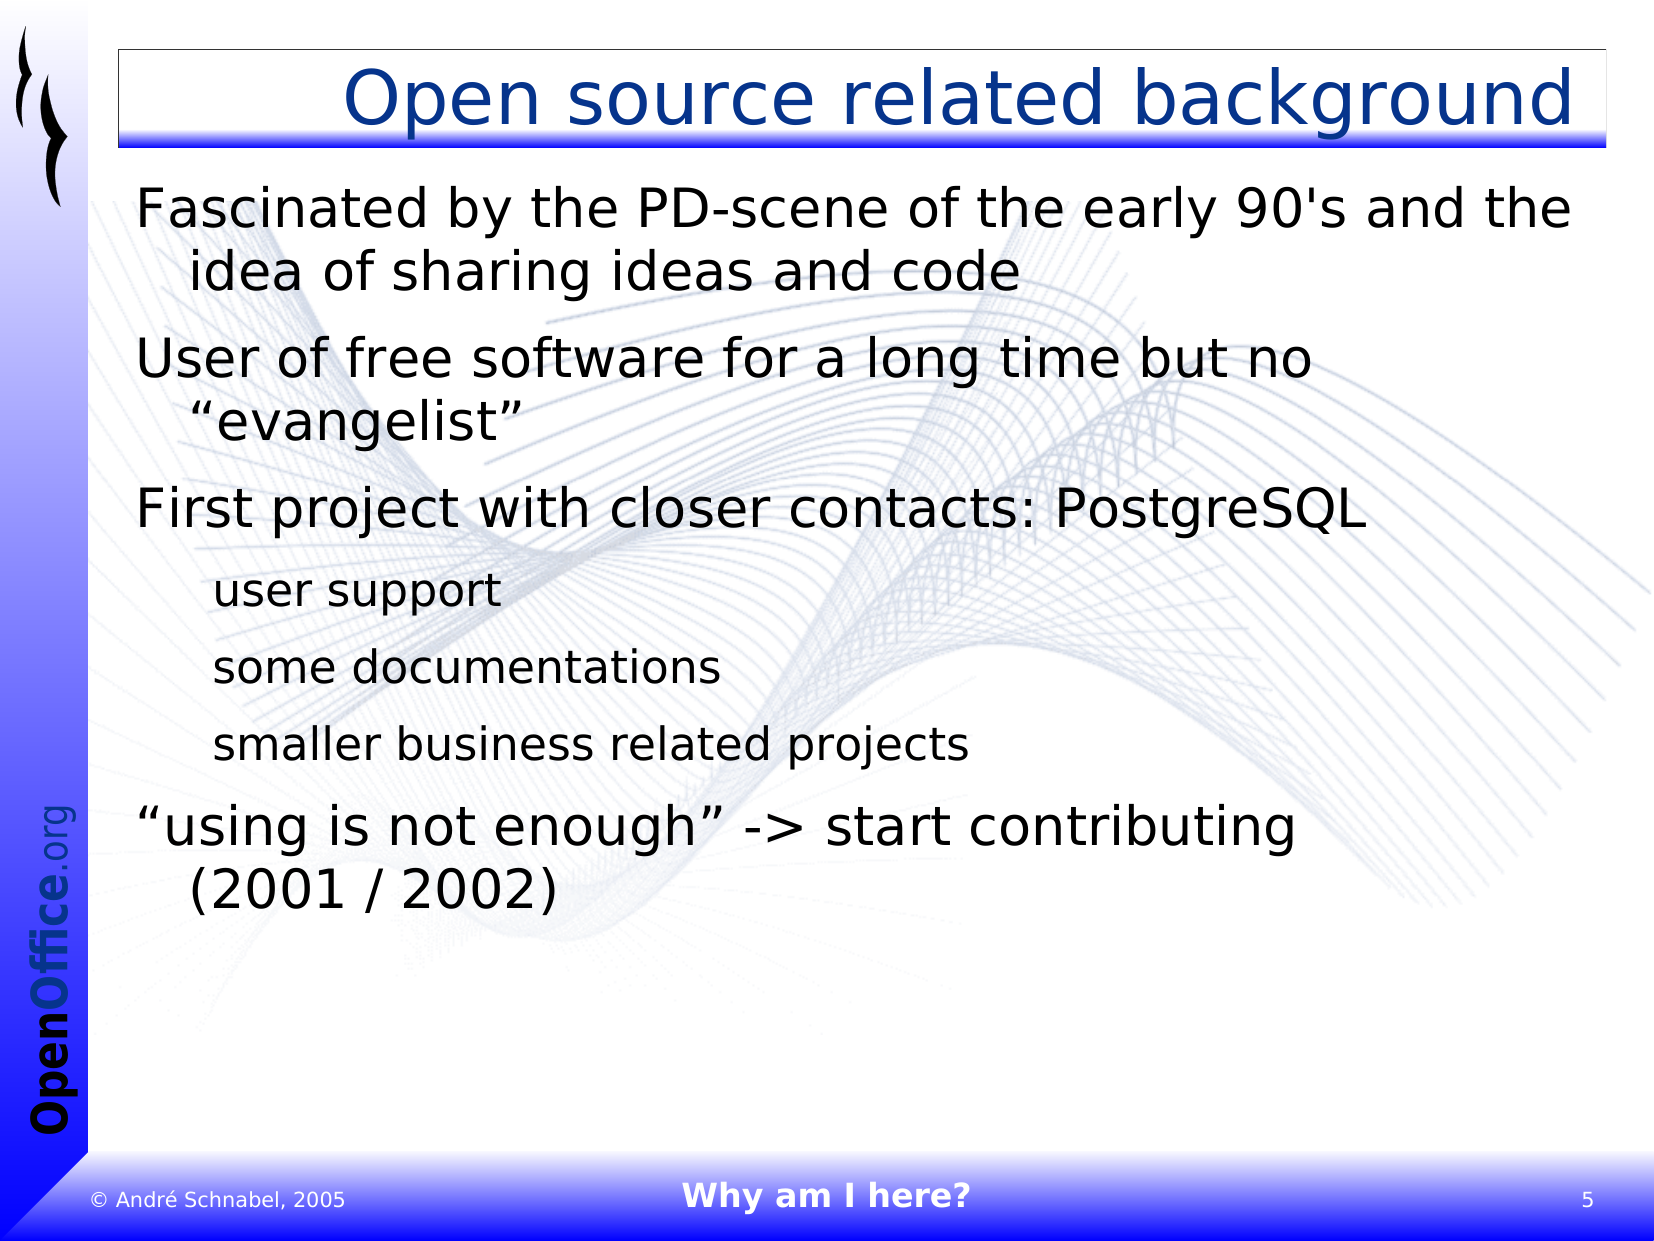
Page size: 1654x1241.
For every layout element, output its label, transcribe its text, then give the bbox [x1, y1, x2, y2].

title Open source related background [118, 49, 1607, 148]
list Fascinated by the PD-scene of the early 90's and the idea of sharing ideas and code User of free software for a long time but no “evangelist” First project with closer contacts: PostgreSQL user support some documentations smaller business related projects “using is not enough” -> start contributing (2001 / 2002) [118, 177, 1607, 1109]
